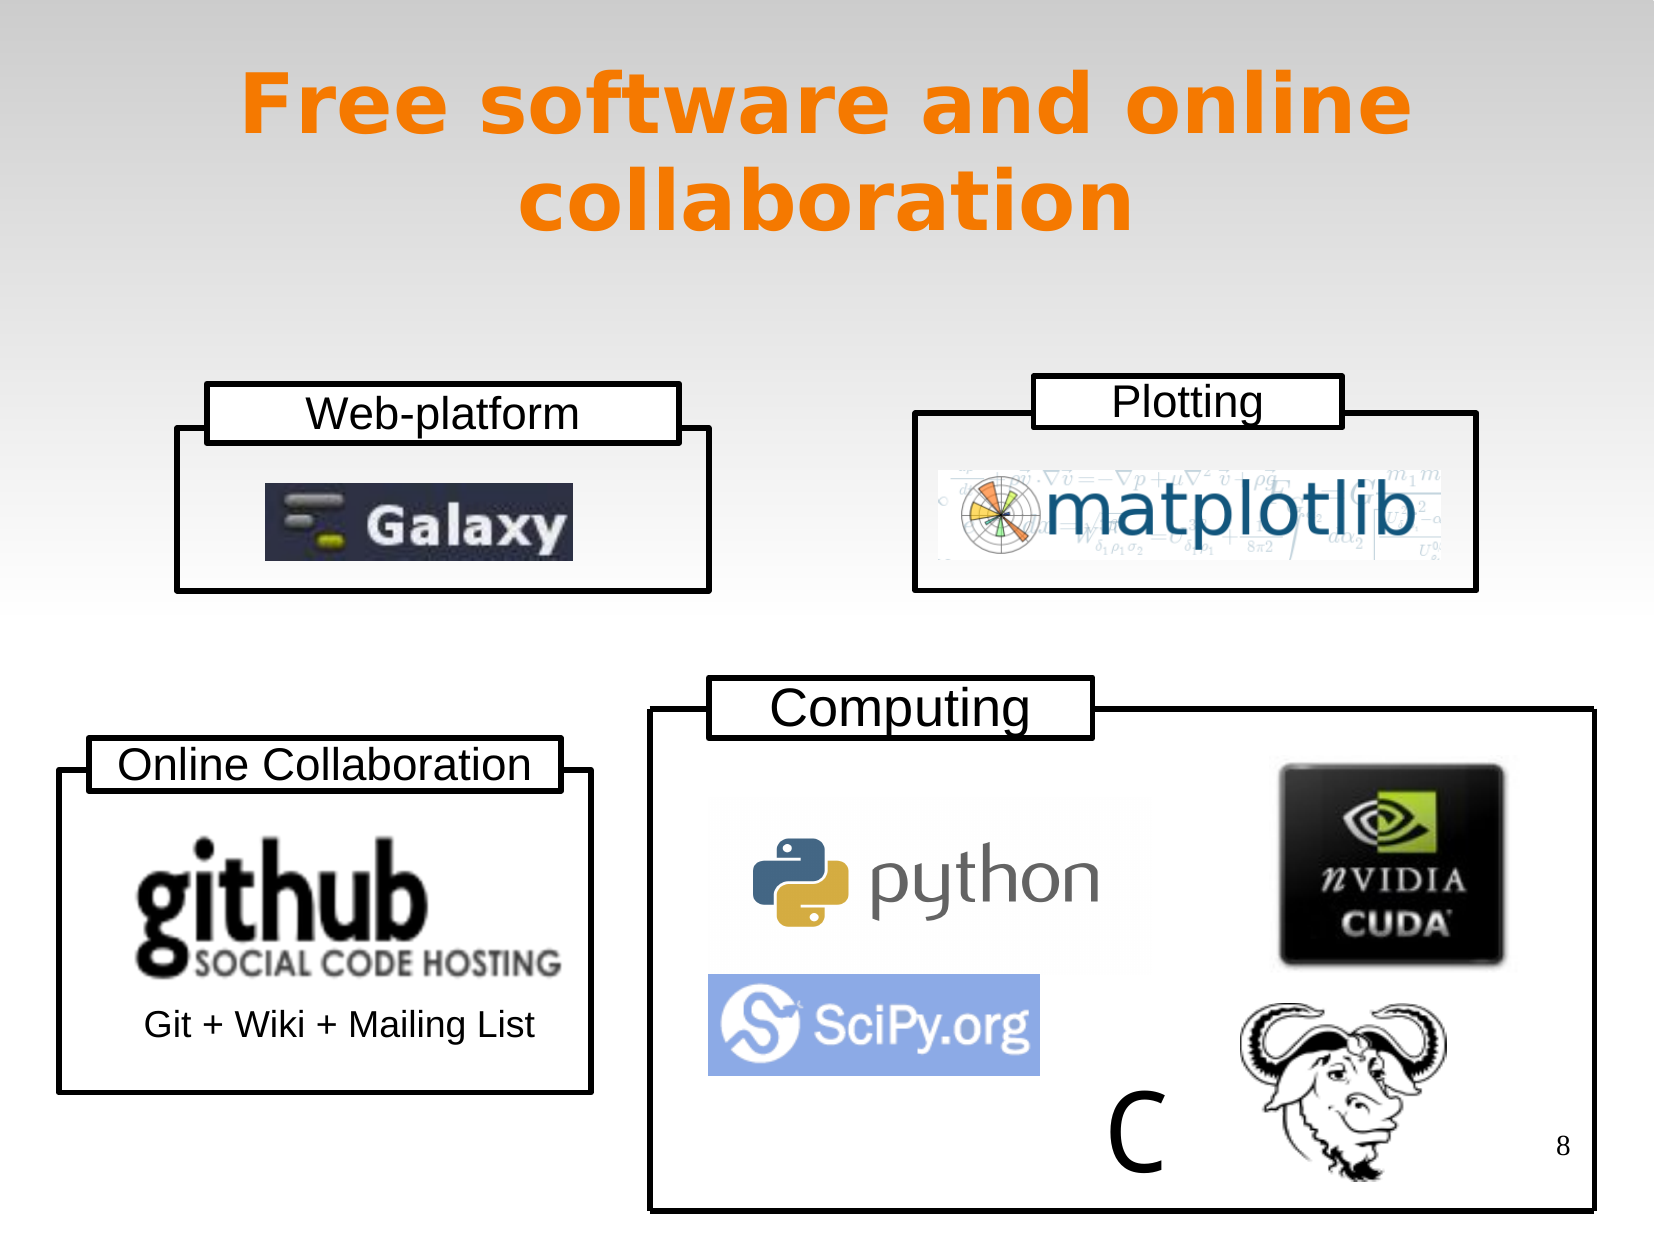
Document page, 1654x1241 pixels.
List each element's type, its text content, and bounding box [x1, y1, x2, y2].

text_box Plotting [1033, 376, 1343, 428]
picture [118, 814, 572, 1004]
picture [1269, 755, 1520, 975]
text_box Git + Wiki + Mailing List [118, 1003, 562, 1046]
text_box Computing [708, 677, 1093, 739]
text_box C [1092, 1063, 1182, 1195]
picture [938, 470, 1441, 560]
picture [708, 797, 1152, 1076]
picture [265, 483, 573, 562]
text_box Web-platform [206, 383, 680, 443]
text_box Online Collaboration [88, 738, 562, 791]
title Free software and online collaboration [82, 55, 1571, 251]
picture [1240, 1003, 1447, 1182]
